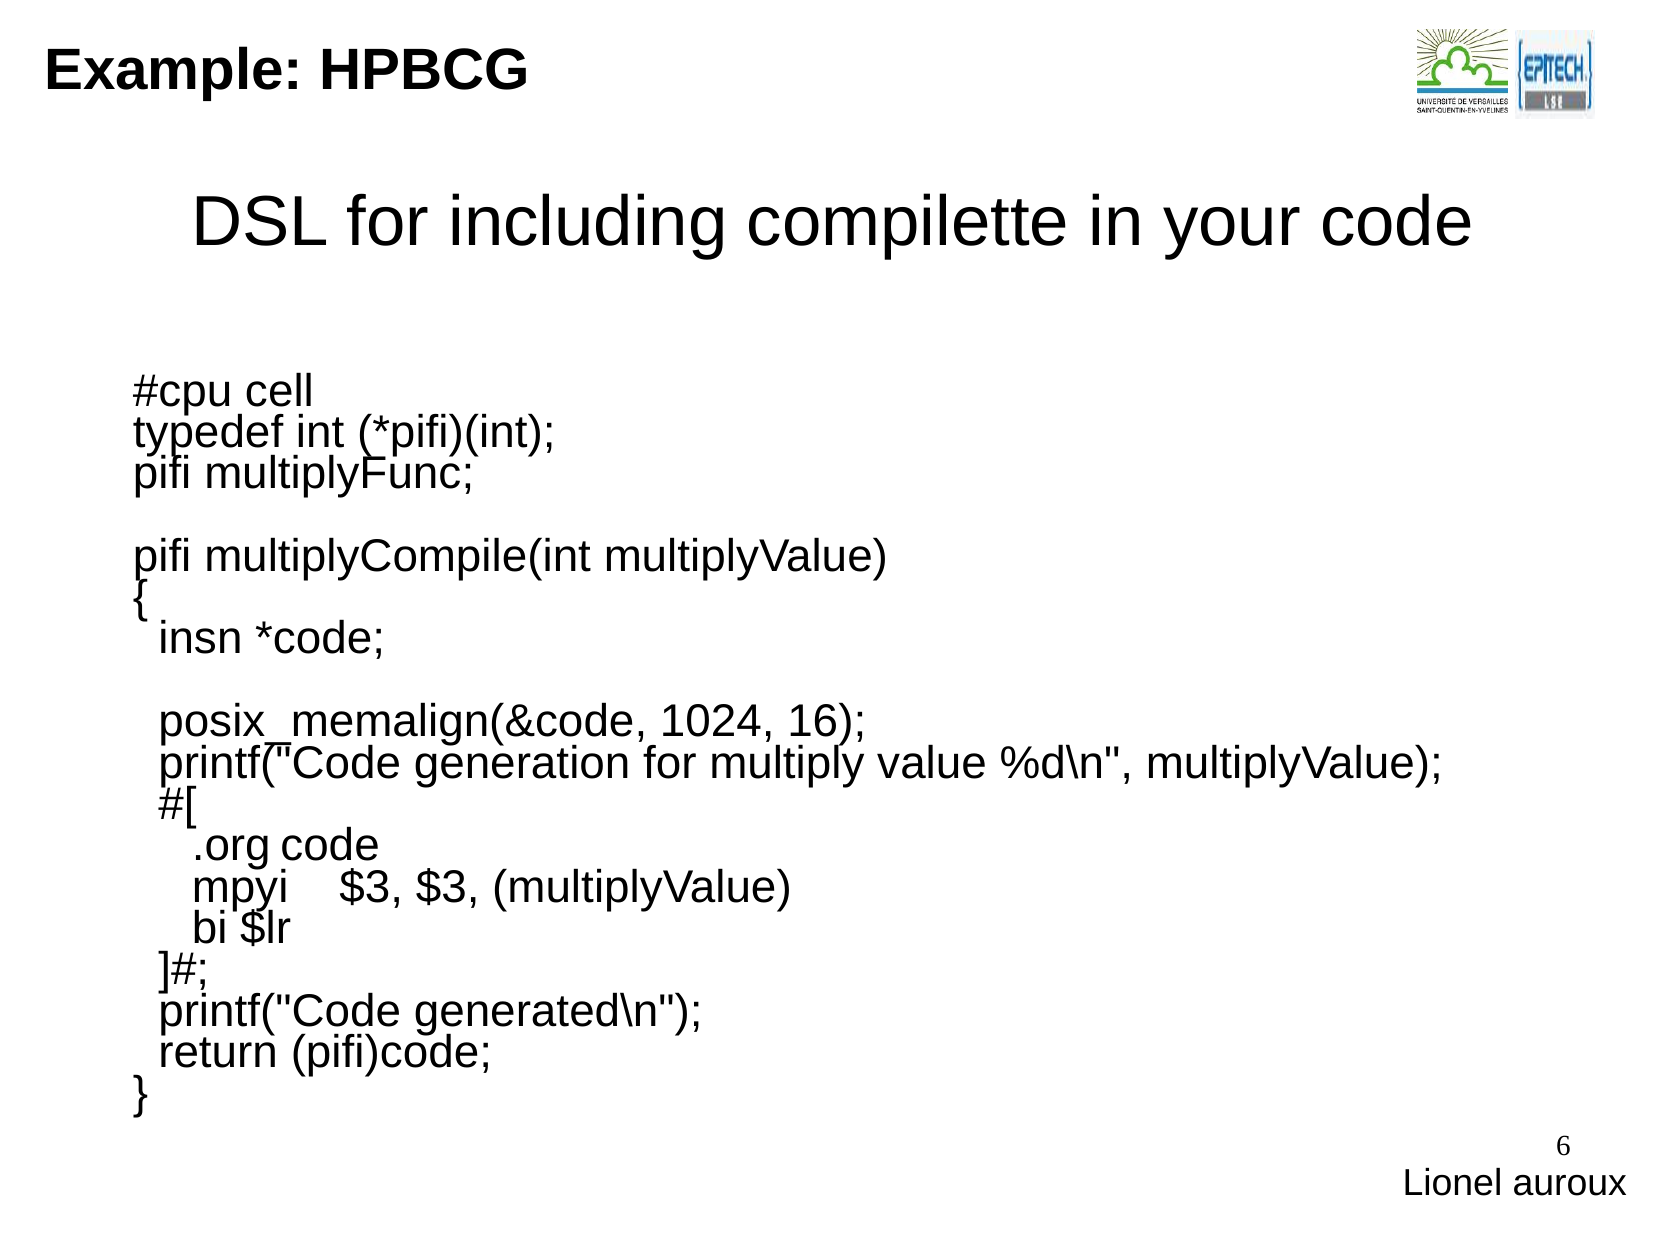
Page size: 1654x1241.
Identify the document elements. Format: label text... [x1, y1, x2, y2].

picture [1515, 30, 1595, 119]
text_box Lionel auroux [1387, 1153, 1642, 1211]
picture [1417, 29, 1508, 113]
text_box Example: HPBCG DSL for including compilette in your code #cpu cell typedef int (*pifi)(int); pifi multiplyFunc; pifi multiplyCompile(int multiplyValue) { insn *code; posix_memalign(&code, 1024, 16); printf("Code generation for multiply value %d\n", multiplyValue); #[ .org code mpyi $3, $3, (multiplyValue) bi $lr ]#; printf("Code generated\n"); return (pifi)code; } [29, 29, 1625, 1211]
